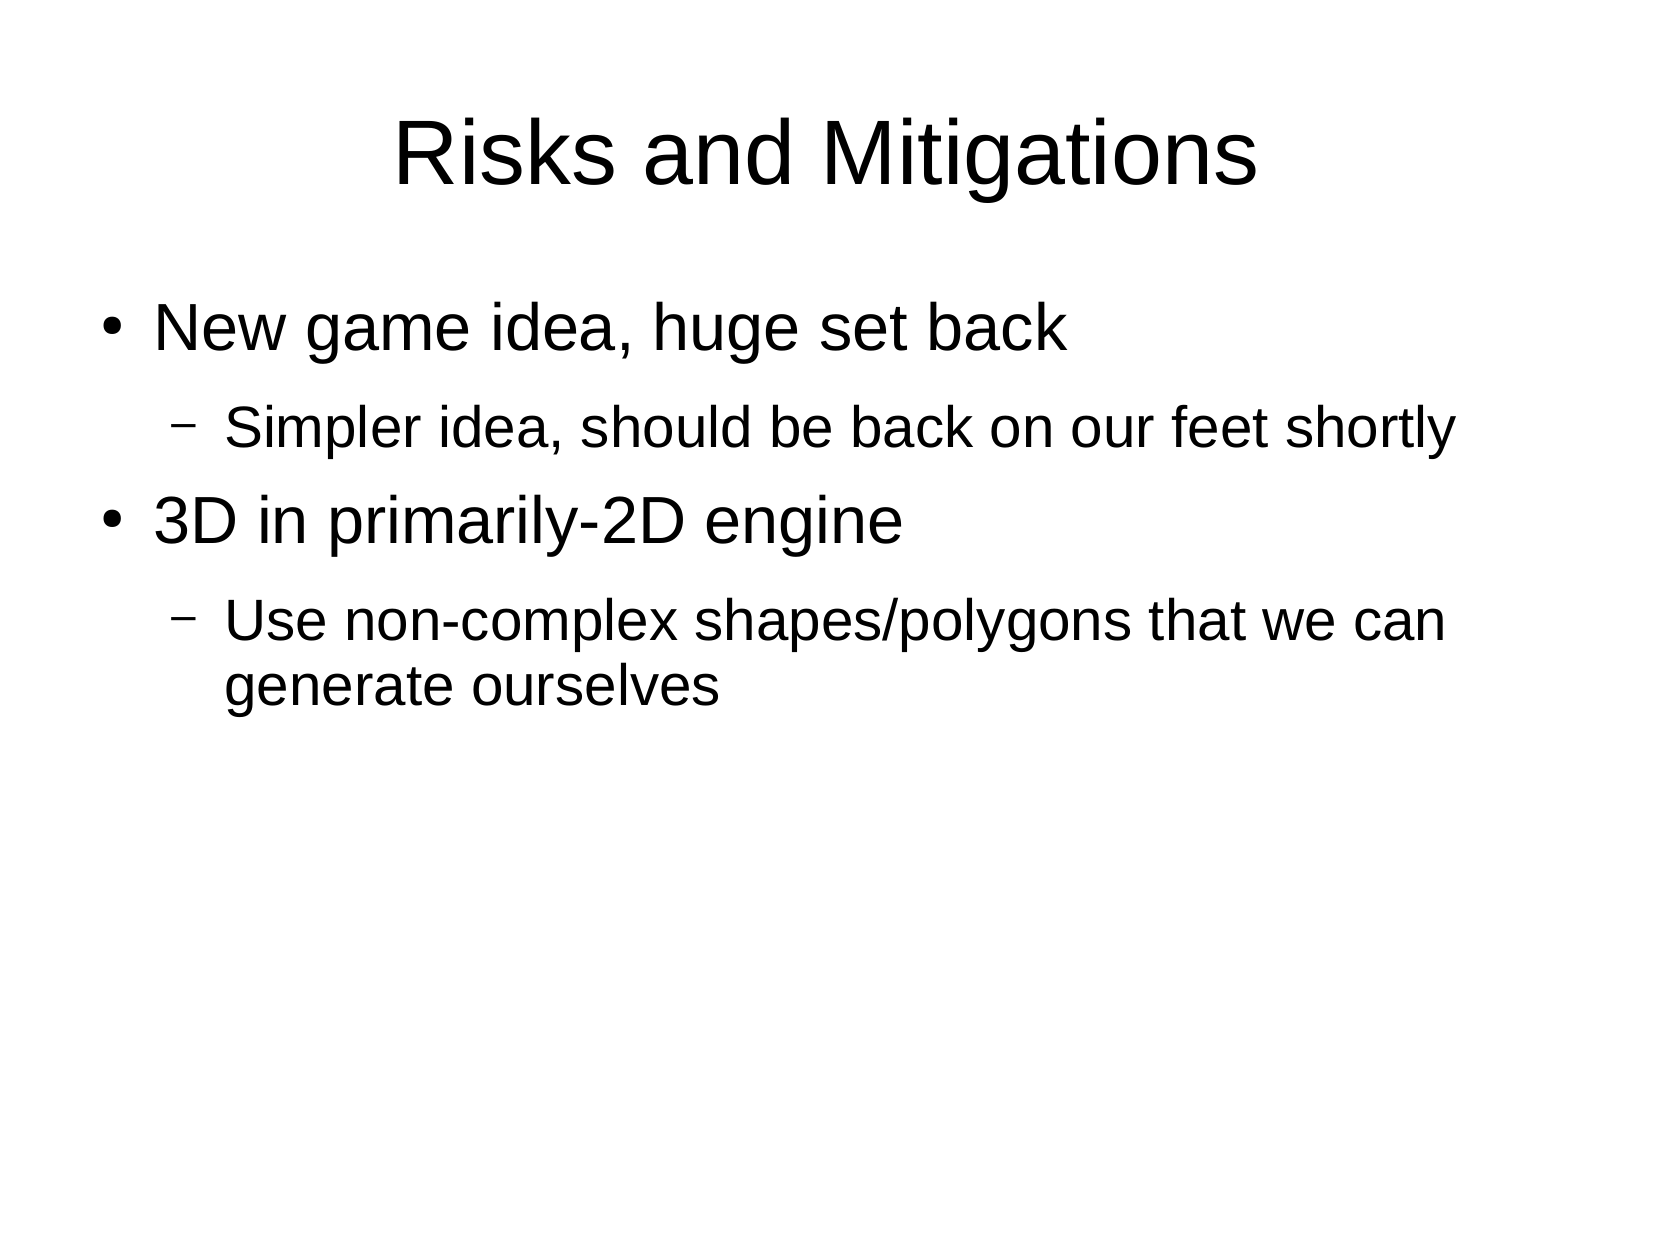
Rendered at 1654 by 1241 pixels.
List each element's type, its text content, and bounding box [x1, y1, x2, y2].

list New game idea, huge set back Simpler idea, should be back on our feet shortly 3D in primarily-2D engine Use non-complex shapes/polygons that we can generate ourselves [82, 290, 1538, 1010]
title Risks and Mitigations [82, 49, 1571, 257]
